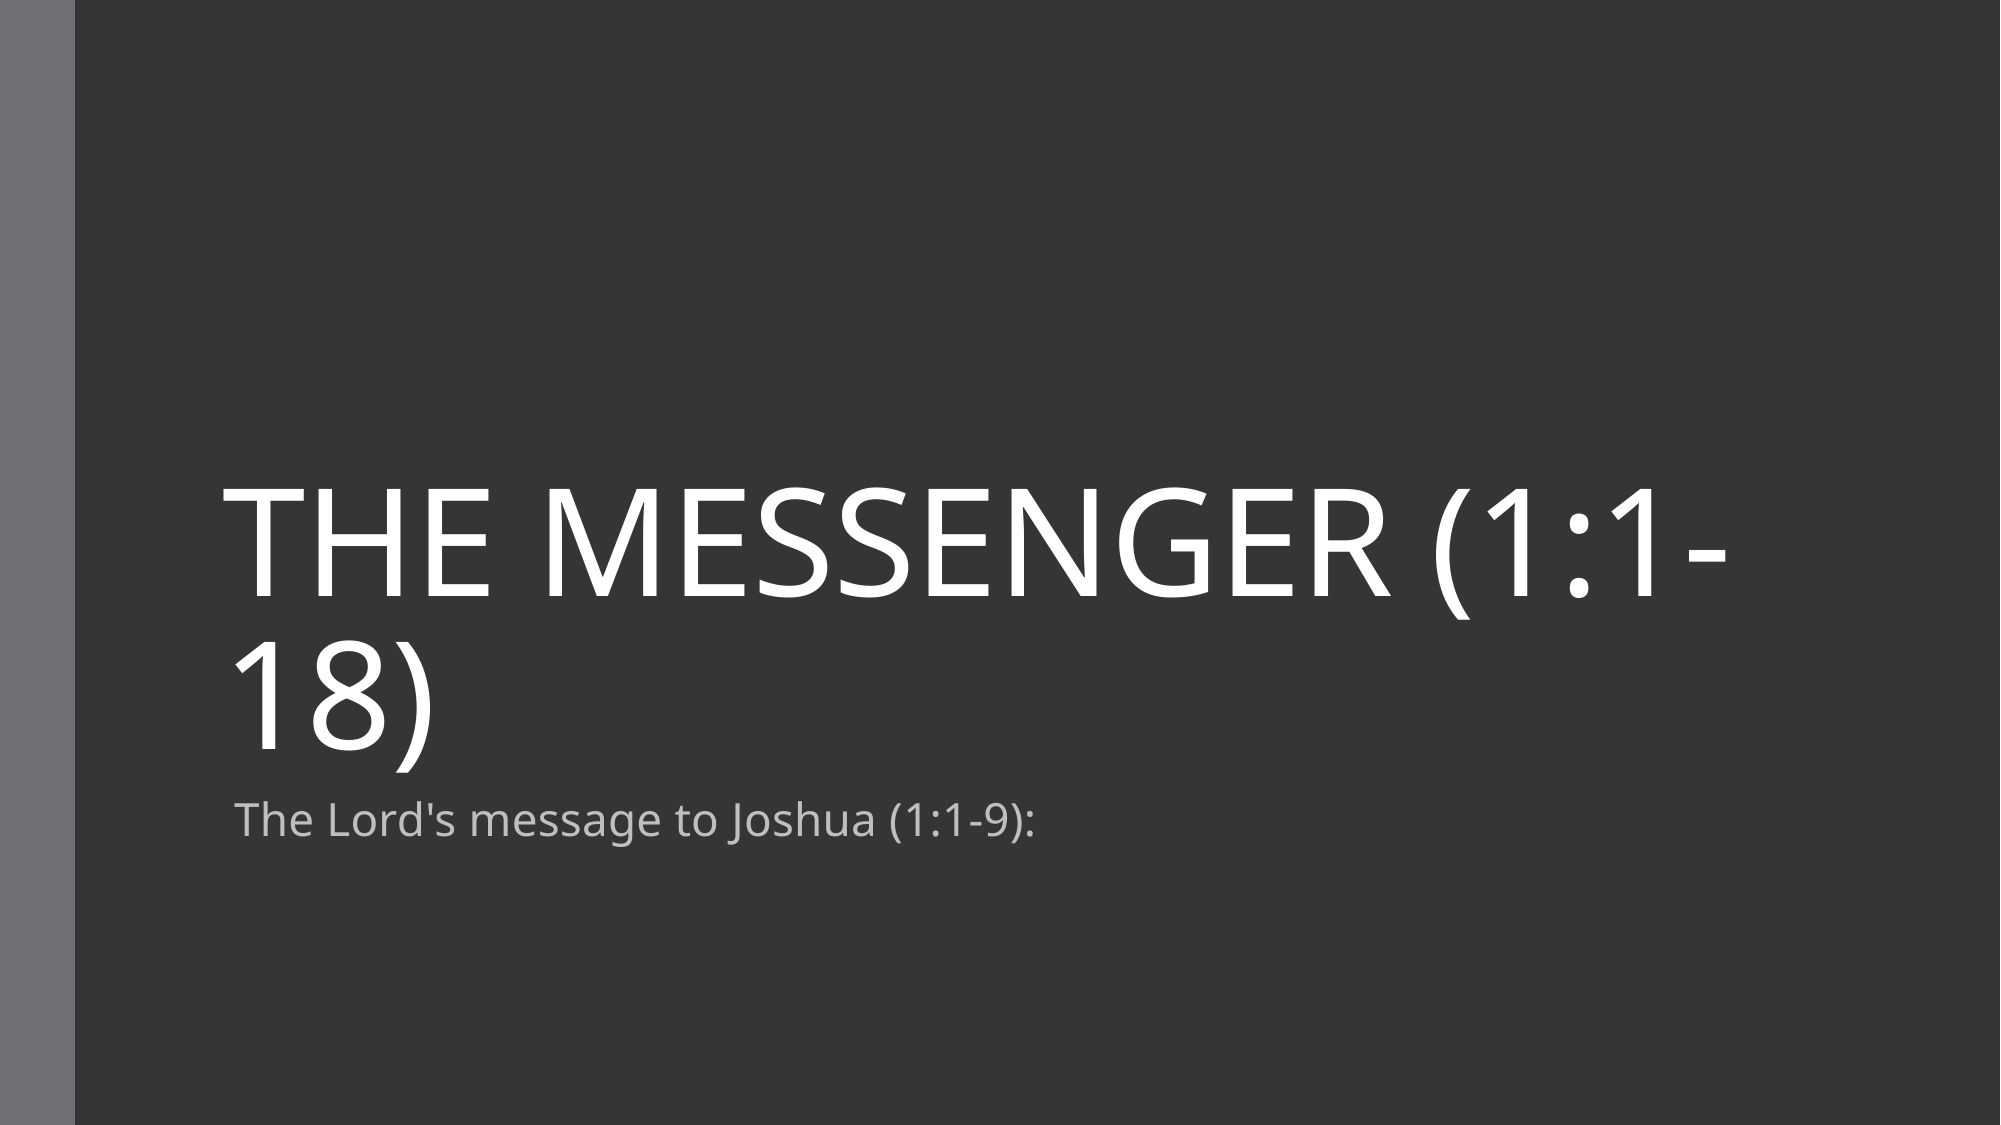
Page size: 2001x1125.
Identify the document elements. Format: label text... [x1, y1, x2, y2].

title THE MESSENGER (1:1-18) [206, 124, 1752, 787]
subtitle The Lord's message to Joshua (1:1-9): [206, 787, 1752, 1066]
